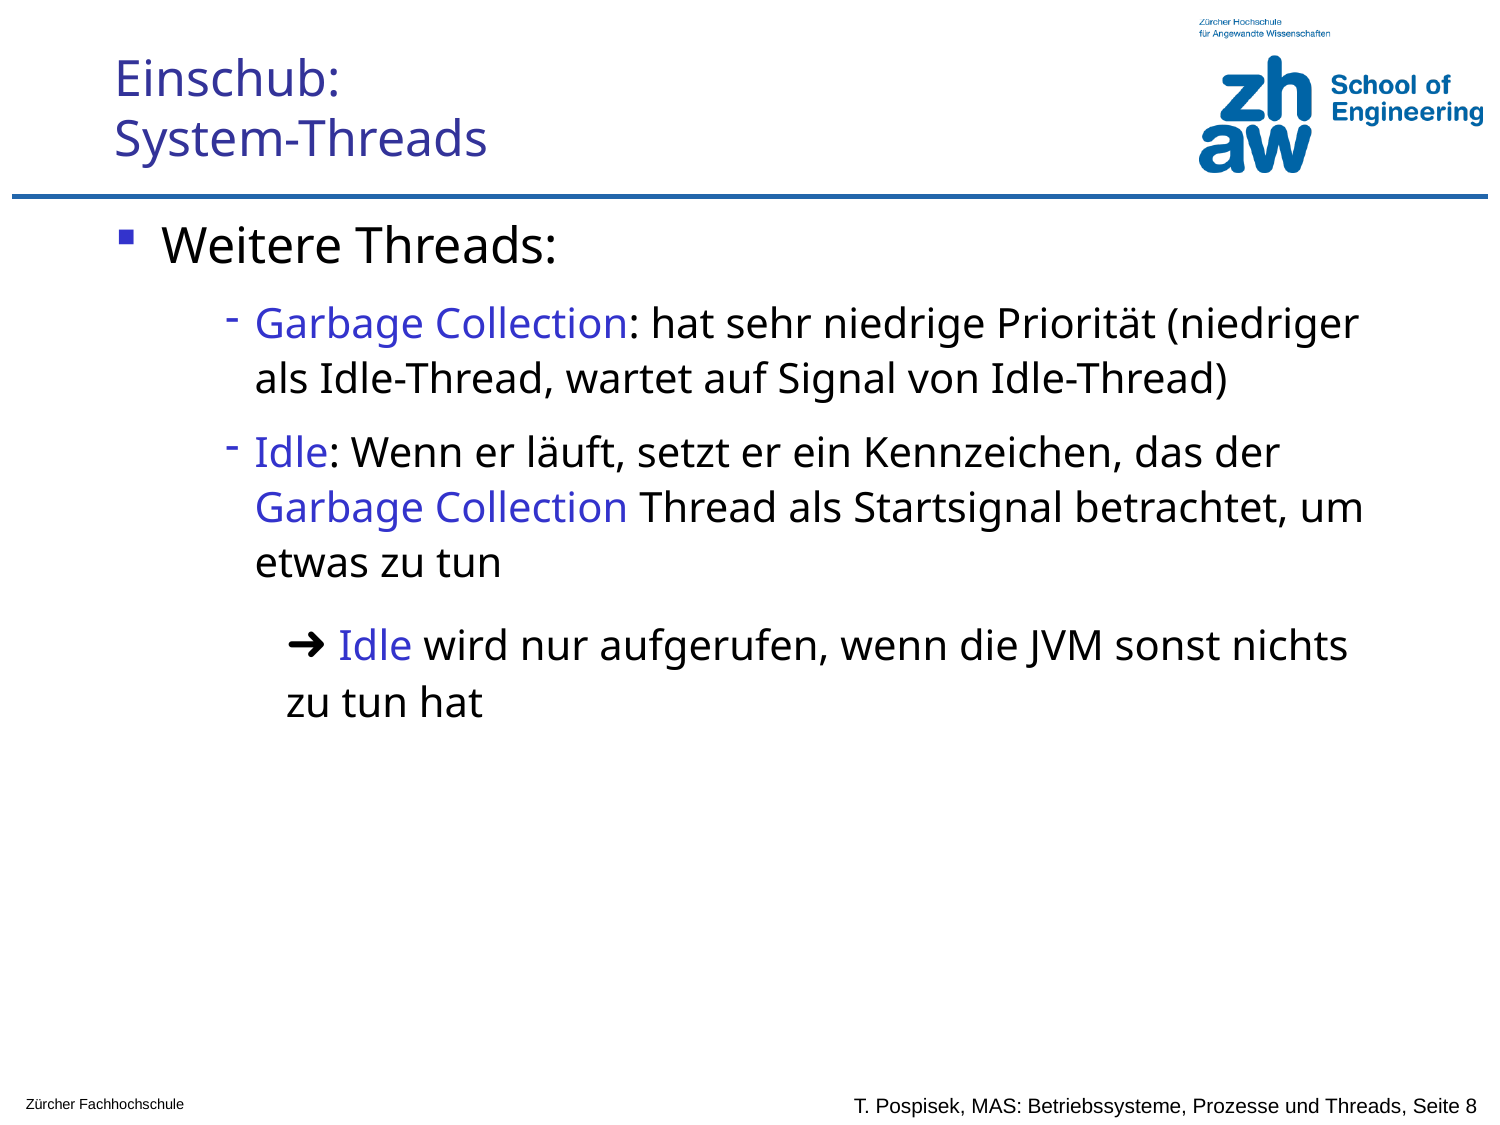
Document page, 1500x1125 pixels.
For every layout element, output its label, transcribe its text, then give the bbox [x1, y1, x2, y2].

text_box Weitere Threads: Garbage Collection: hat sehr niedrige Priorität (niedriger als Idle-Thread, wartet auf Signal von Idle-Thread) Idle: Wenn er läuft, setzt er ein Kennzeichen, das der Garbage Collection Thread als Startsignal betrachtet, um etwas zu tun ➜ Idle wird nur aufgerufen, wenn die JVM sonst nichts zu tun hat [99, 199, 1413, 733]
title Einschub: System-Threads [99, 50, 1379, 163]
picture [1199, 19, 1483, 173]
